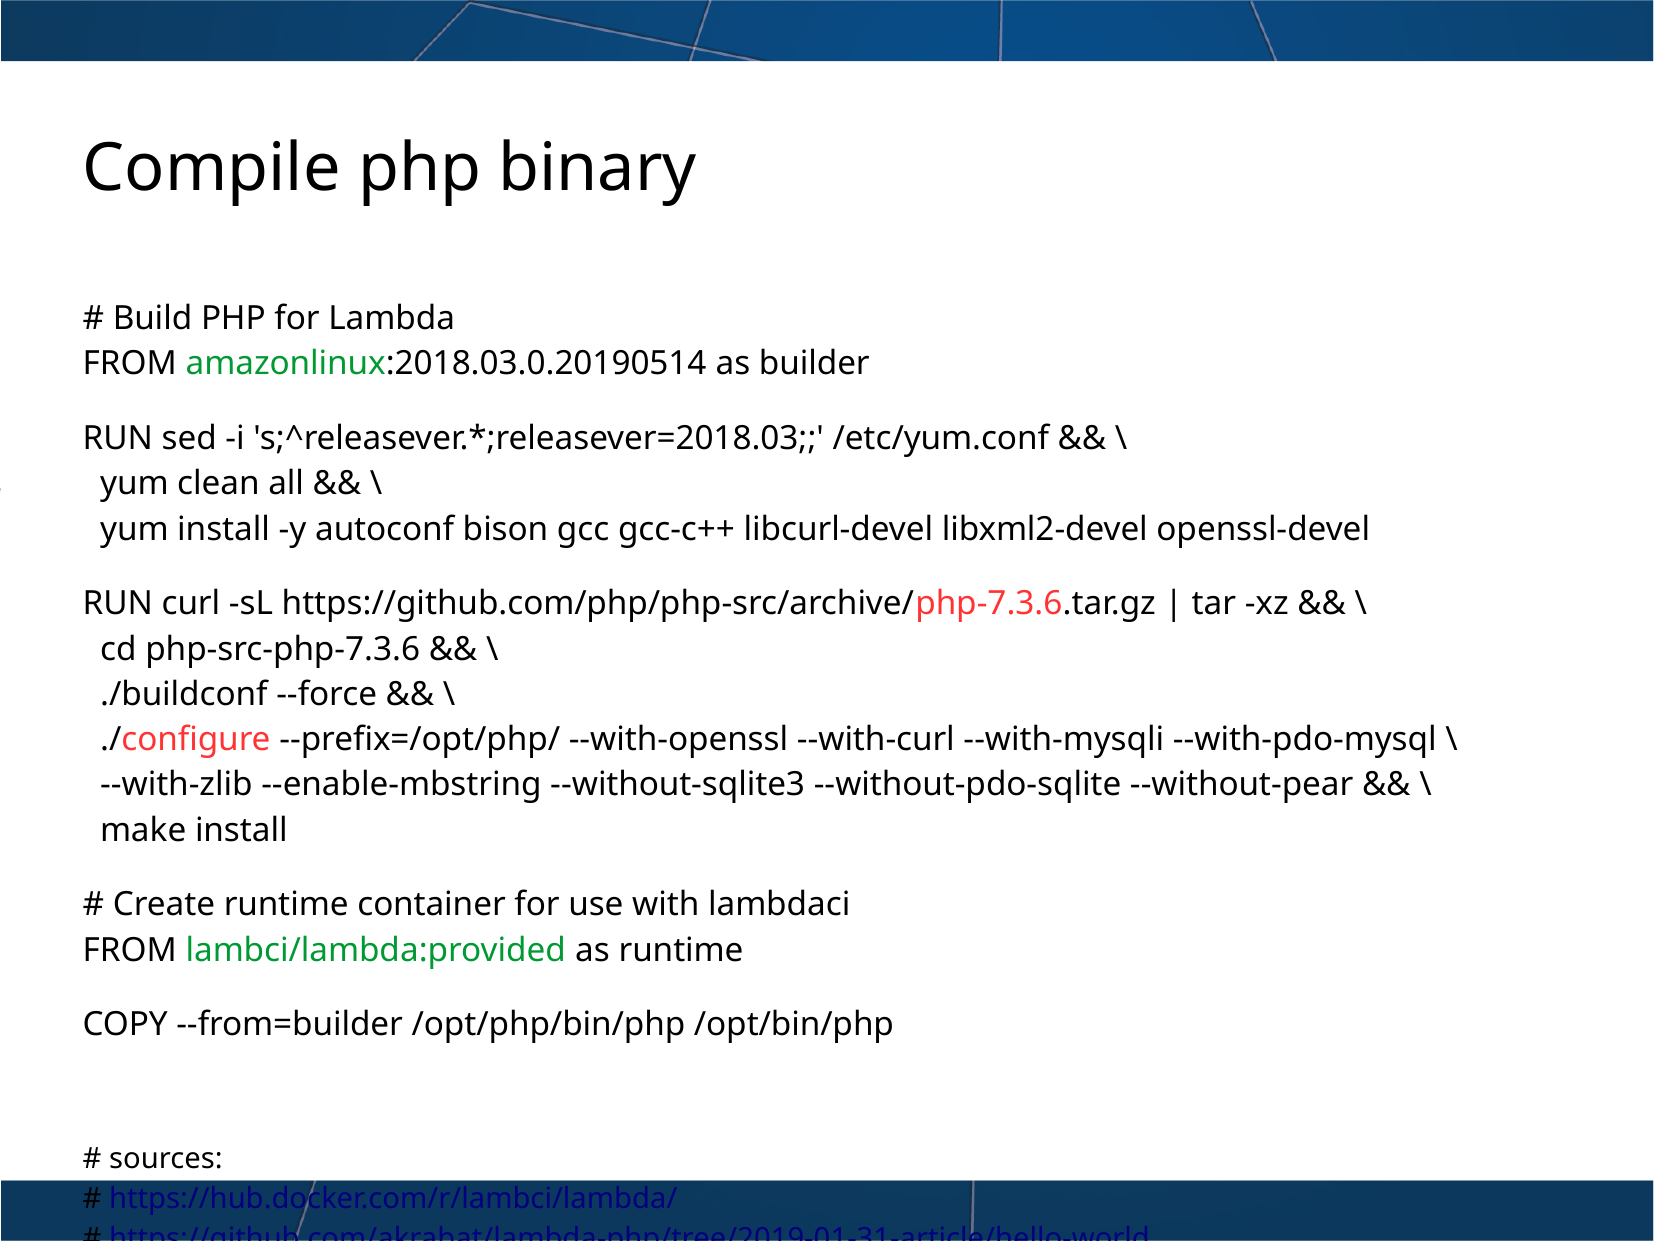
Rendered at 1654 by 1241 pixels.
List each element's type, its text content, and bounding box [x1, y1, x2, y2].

title Compile php binary [82, 68, 1571, 248]
picture [971, 1234, 979, 1239]
picture [0, 0, 1654, 1241]
picture [647, 1234, 656, 1241]
picture [532, 1234, 539, 1241]
picture [354, 1234, 361, 1241]
picture [549, 1234, 558, 1241]
picture [442, 1234, 451, 1241]
picture [286, 1234, 295, 1241]
picture [1048, 1234, 1057, 1241]
picture [344, 1234, 351, 1241]
picture [1000, 1234, 1008, 1241]
picture [213, 1234, 222, 1241]
list # Build PHP for Lambda FROM amazonlinux:2018.03.0.20190514 as builder RUN sed -i 's;^releasever.*;releasever=2018.03;;' /etc/yum.conf && \ yum clean all && \ yum install -y autoconf bison gcc gcc-c++ libcurl-devel libxml2-devel openssl-devel RUN curl -sL https://github.com/php/php-src/archive/php-7.3.6.tar.gz | tar -xz && \ cd php-src-php-7.3.6 && \ ./buildconf --force && \ ./configure --prefix=/opt/php/ --with-openssl --with-curl --with-mysqli --with-pdo-mysql \ --with-zlib --enable-mbstring --without-sqlite3 --without-pdo-sqlite --without-pear && \ make install # Create runtime container for use with lambdaci FROM lambci/lambda:provided as runtime COPY --from=builder /opt/php/bin/php /opt/bin/php # sources: # https://hub.docker.com/r/lambci/lambda/ # https://github.com/akrabat/lambda-php/tree/2019-01-31-article/hello-world [82, 248, 1571, 1163]
picture [114, 1234, 122, 1241]
picture [522, 1234, 529, 1241]
picture [1098, 1234, 1107, 1241]
picture [566, 1234, 575, 1241]
picture [697, 1234, 705, 1239]
picture [611, 1234, 620, 1241]
picture [713, 1234, 721, 1239]
picture [791, 1229, 800, 1238]
picture [629, 1234, 637, 1241]
picture [1135, 1234, 1144, 1241]
picture [325, 1234, 334, 1241]
picture [250, 1234, 258, 1241]
picture [153, 1234, 162, 1241]
picture [1017, 1234, 1025, 1239]
picture [758, 1229, 767, 1241]
picture [817, 1229, 826, 1241]
picture [132, 1234, 140, 1241]
